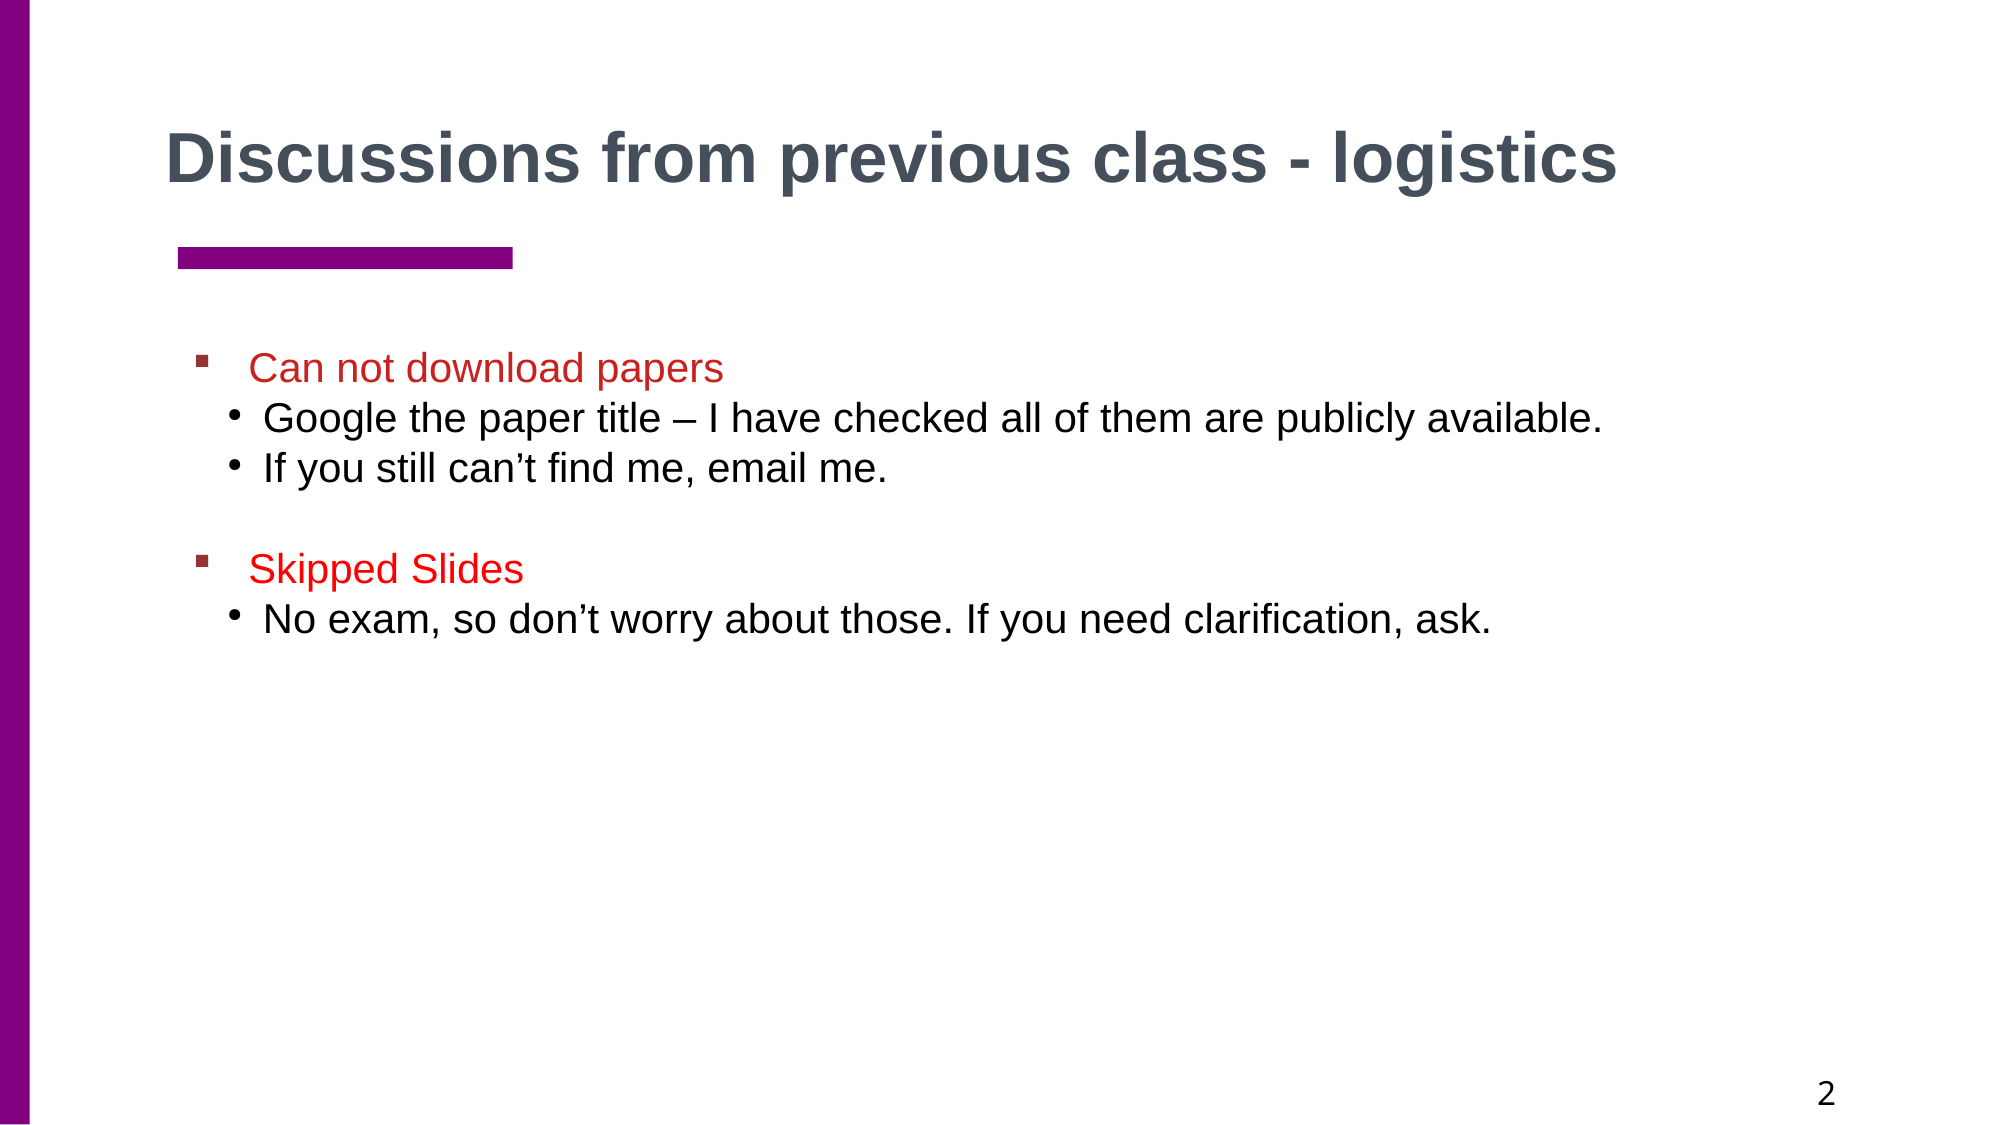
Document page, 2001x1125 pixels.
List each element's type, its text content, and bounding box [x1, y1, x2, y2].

text_box Discussions from previous class - logistics [151, 0, 1849, 212]
text_box Can not download papers Google the paper title – I have checked all of them are publicly available. If you still can’t find me, email me. Skipped Slides No exam, so don’t worry about those. If you need clarification, ask. [177, 326, 1875, 1050]
